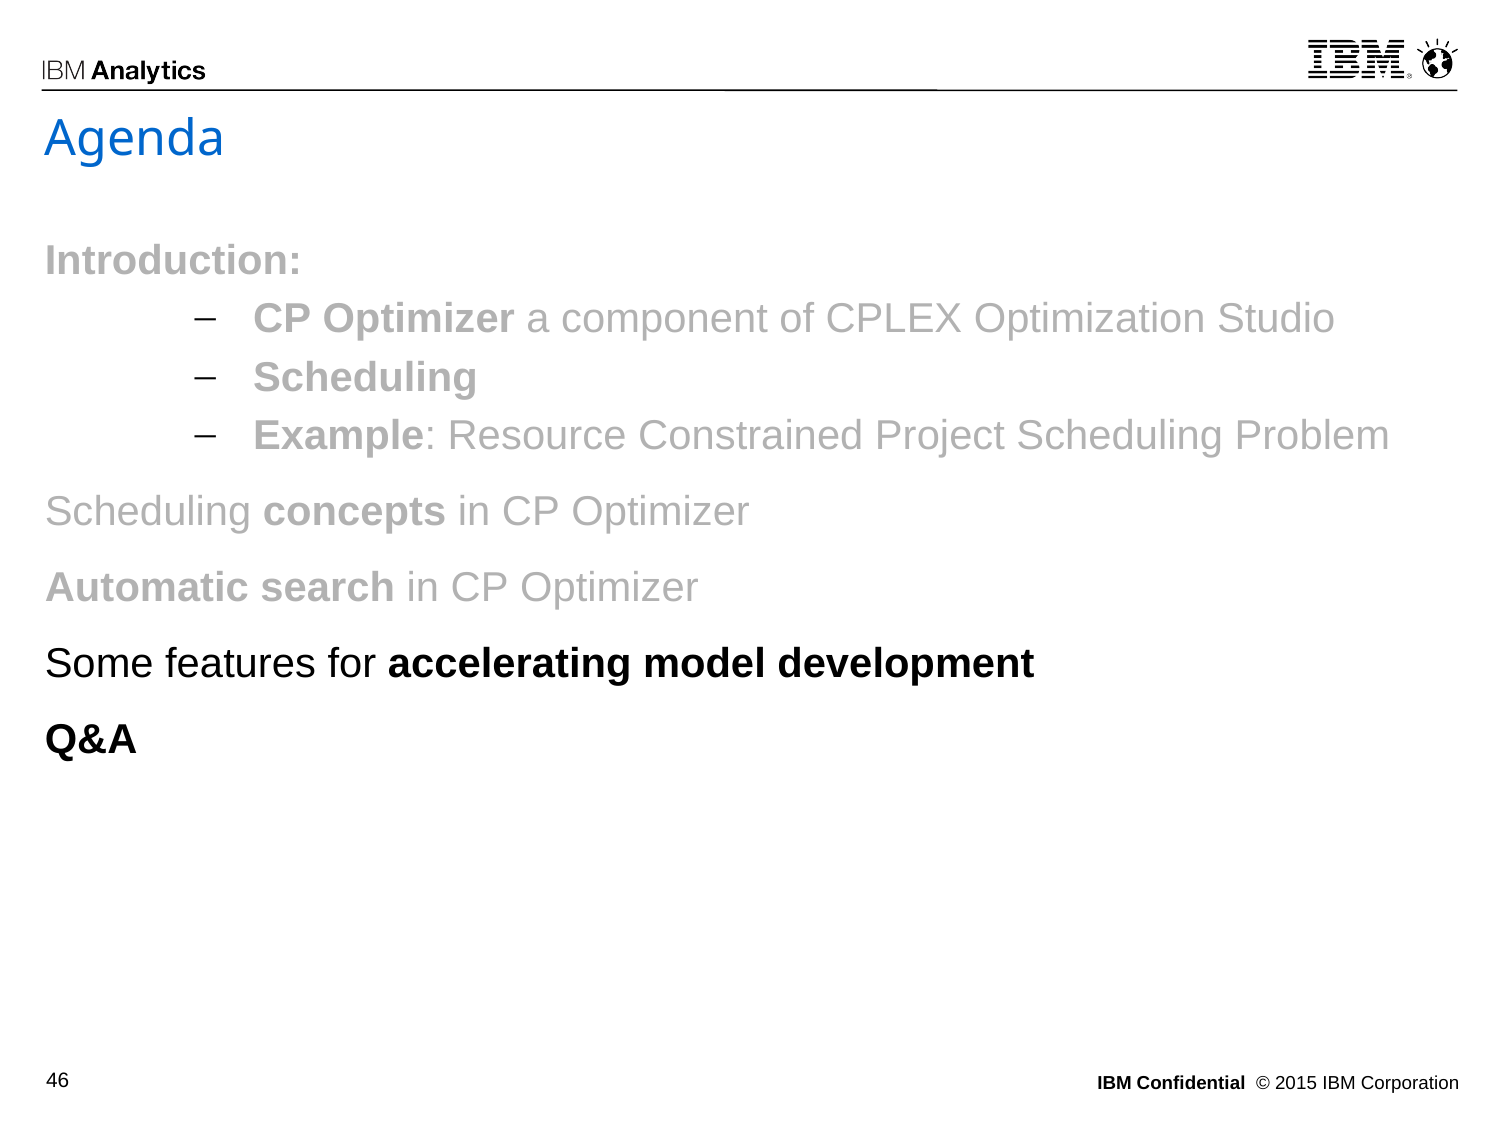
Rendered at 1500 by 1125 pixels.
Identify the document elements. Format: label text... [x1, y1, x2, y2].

picture [24, 42, 224, 99]
picture [1294, 24, 1469, 91]
list Introduction: CP Optimizer a component of CPLEX Optimization Studio Scheduling Example: Resource Constrained Project Scheduling Problem Scheduling concepts in CP Optimizer Automatic search in CP Optimizer Some features for accelerating model development Q&A [29, 224, 1426, 1066]
title Agenda [29, 97, 1500, 203]
